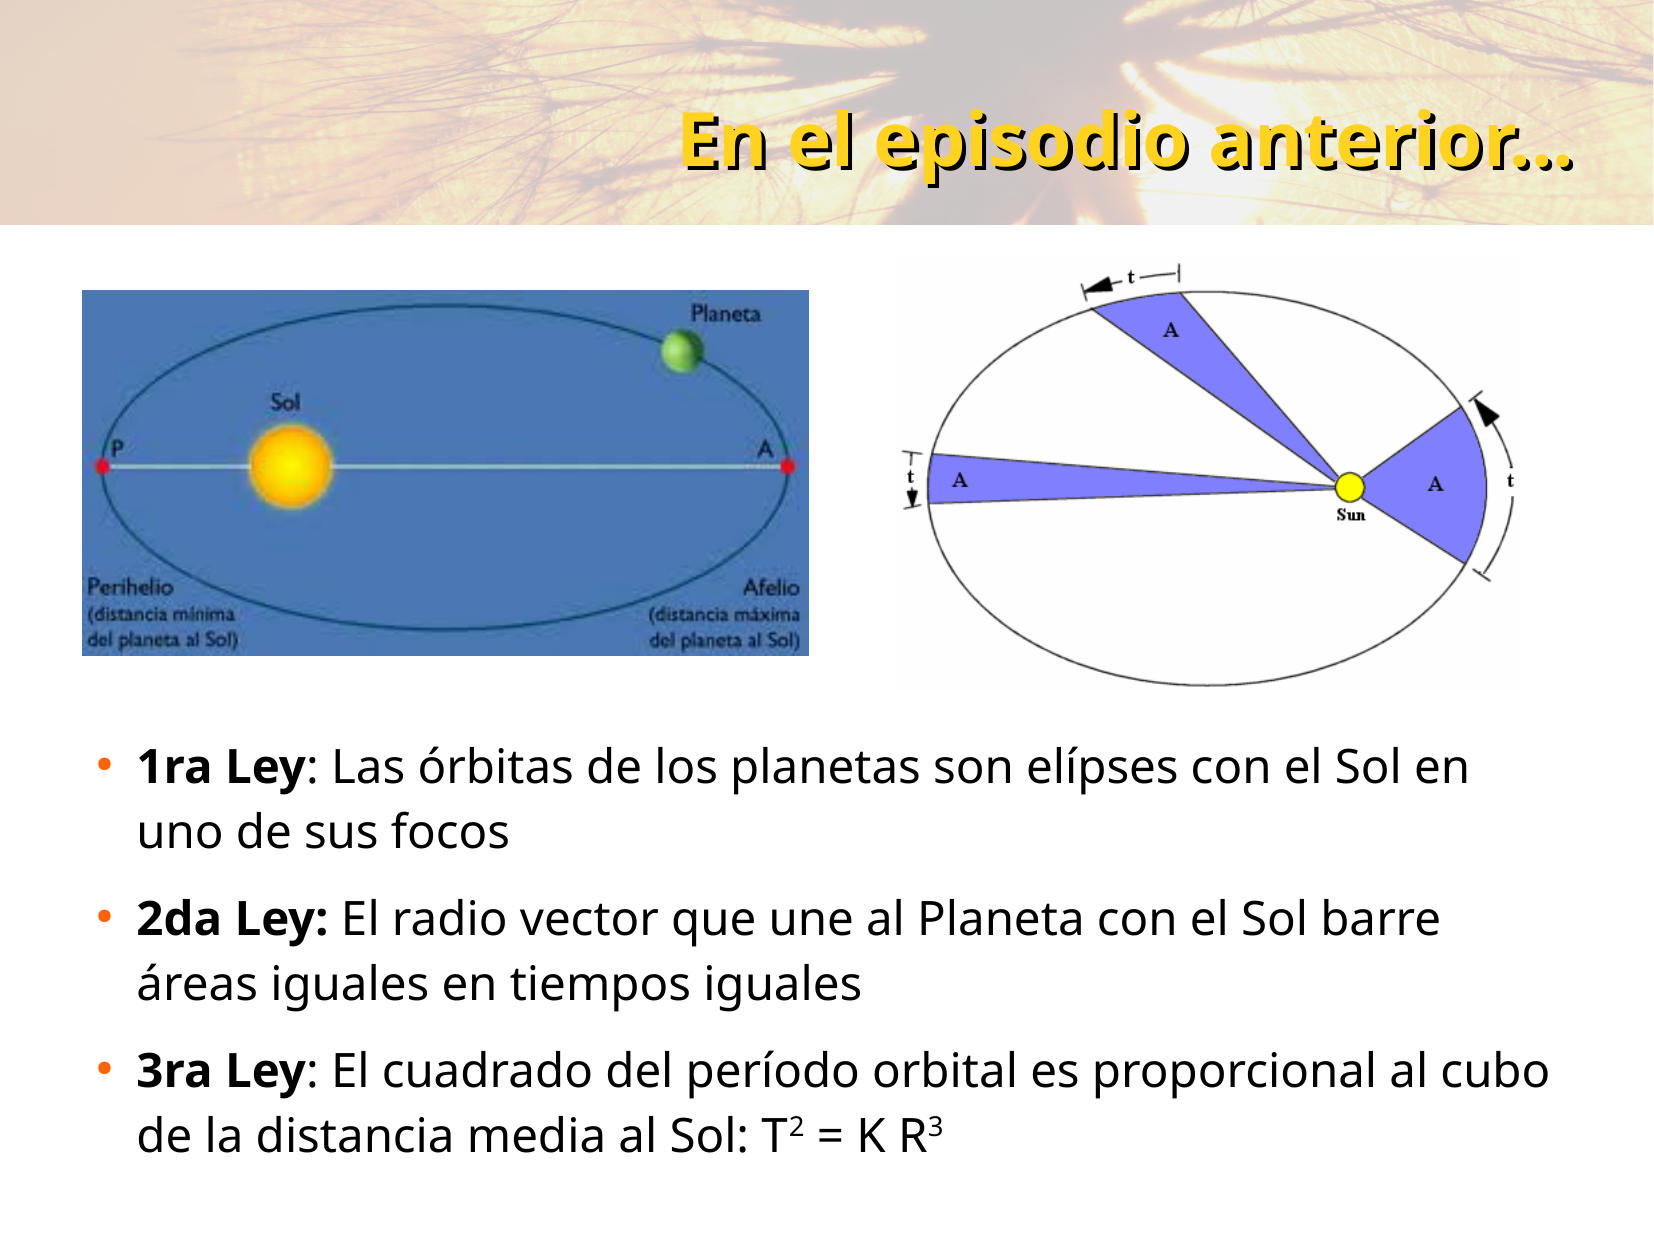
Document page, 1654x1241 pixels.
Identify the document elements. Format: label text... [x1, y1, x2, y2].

picture [82, 290, 809, 656]
title En el episodio anterior... [86, 49, 1576, 226]
picture [894, 254, 1522, 692]
list 1ra Ley: Las órbitas de los planetas son elípses con el Sol en uno de sus focos 2da Ley: El radio vector que une al Planeta con el Sol barre áreas iguales en tiempos iguales 3ra Ley: El cuadrado del período orbital es proporcional al cubo de la distancia media al Sol: T2 = K R3 [82, 732, 1571, 1170]
picture [0, 0, 1654, 225]
